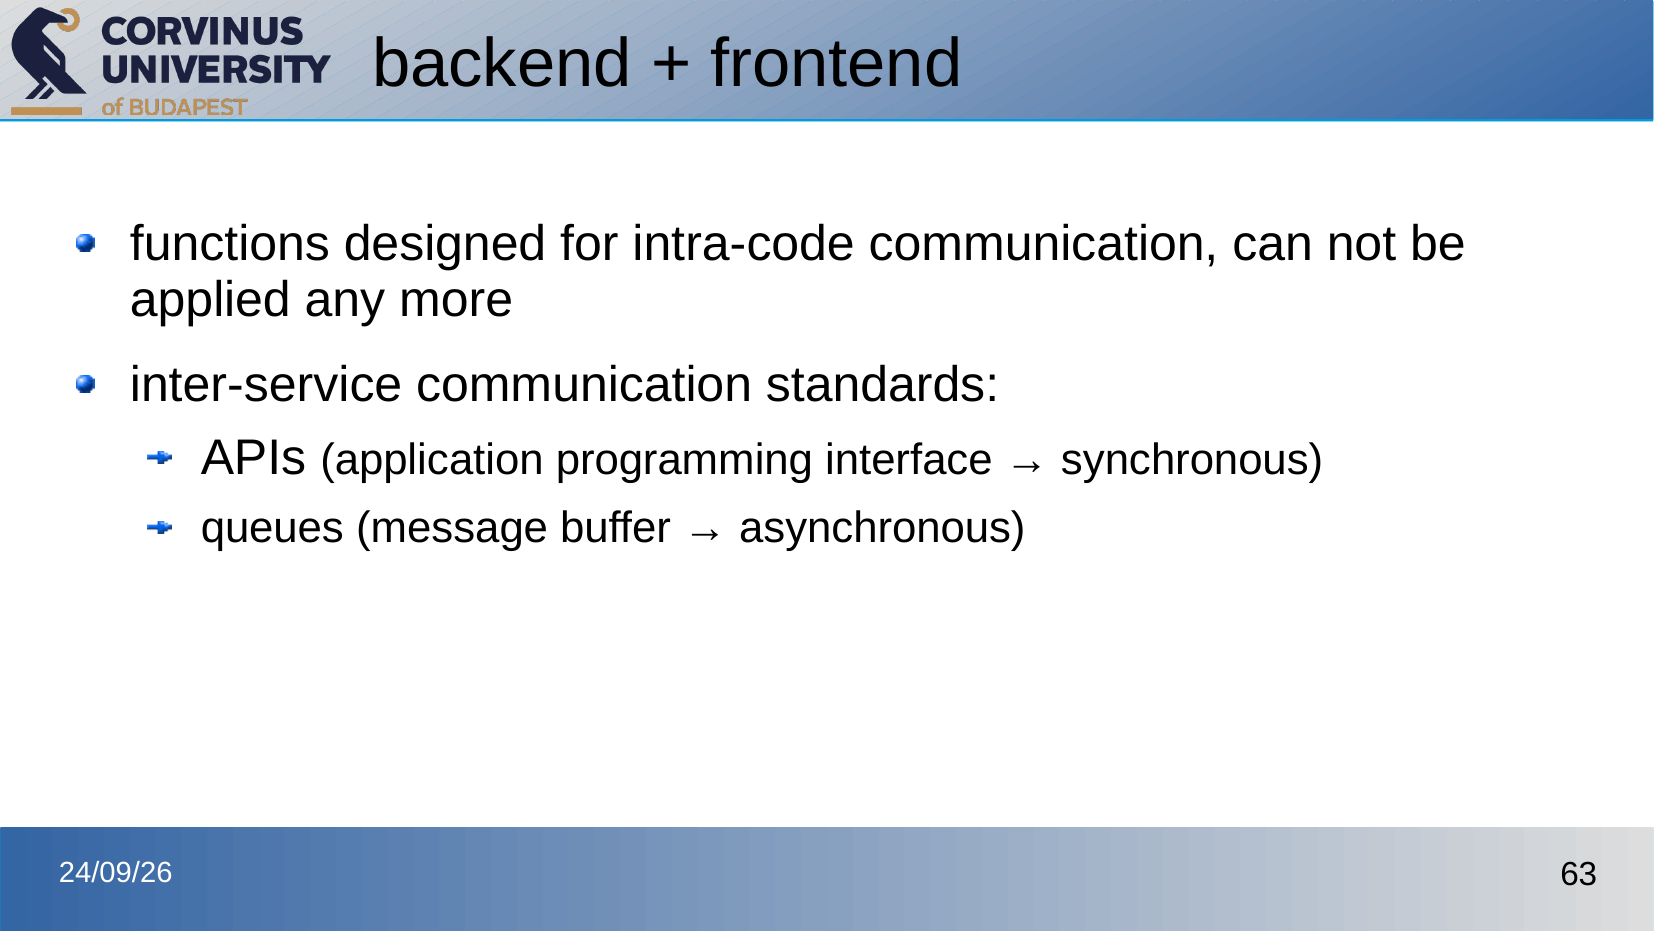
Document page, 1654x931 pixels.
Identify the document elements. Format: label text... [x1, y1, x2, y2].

picture [11, 7, 331, 115]
title backend + frontend [372, 23, 1625, 103]
list functions designed for intra-code communication, can not be applied any more inter-service communication standards: APIs (application programming interface → synchronous) queues (message buffer → asynchronous) [59, 129, 1595, 721]
